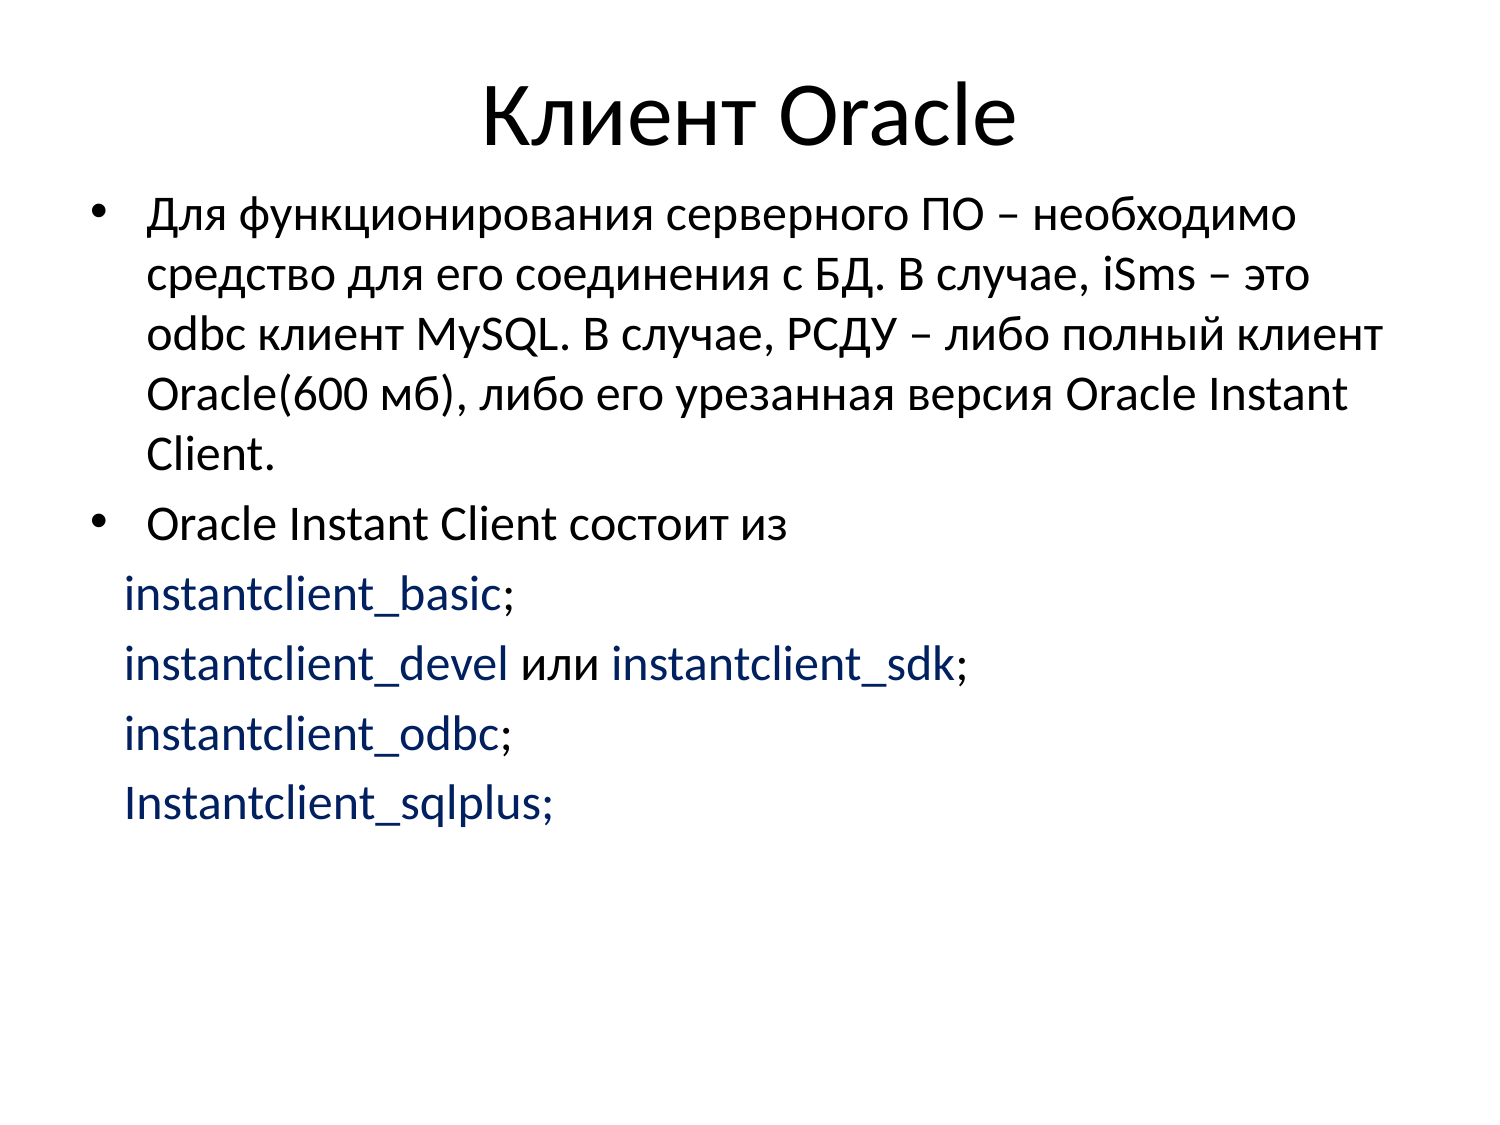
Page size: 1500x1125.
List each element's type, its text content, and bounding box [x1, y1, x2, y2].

list Для функционирования серверного ПО – необходимо средство для его соединения с БД. В случае, iSms – это odbc клиент MySQL. В случае, РСДУ – либо полный клиент Oracle(600 мб), либо его урезанная версия Oracle Instant Client. Oracle Instant Client состоит из instantclient_basic; instantclient_devel или instantclient_sdk; instantclient_odbc; Instantclient_sqlplus; [75, 172, 1425, 1005]
title Клиент Oracle [75, 45, 1425, 172]
